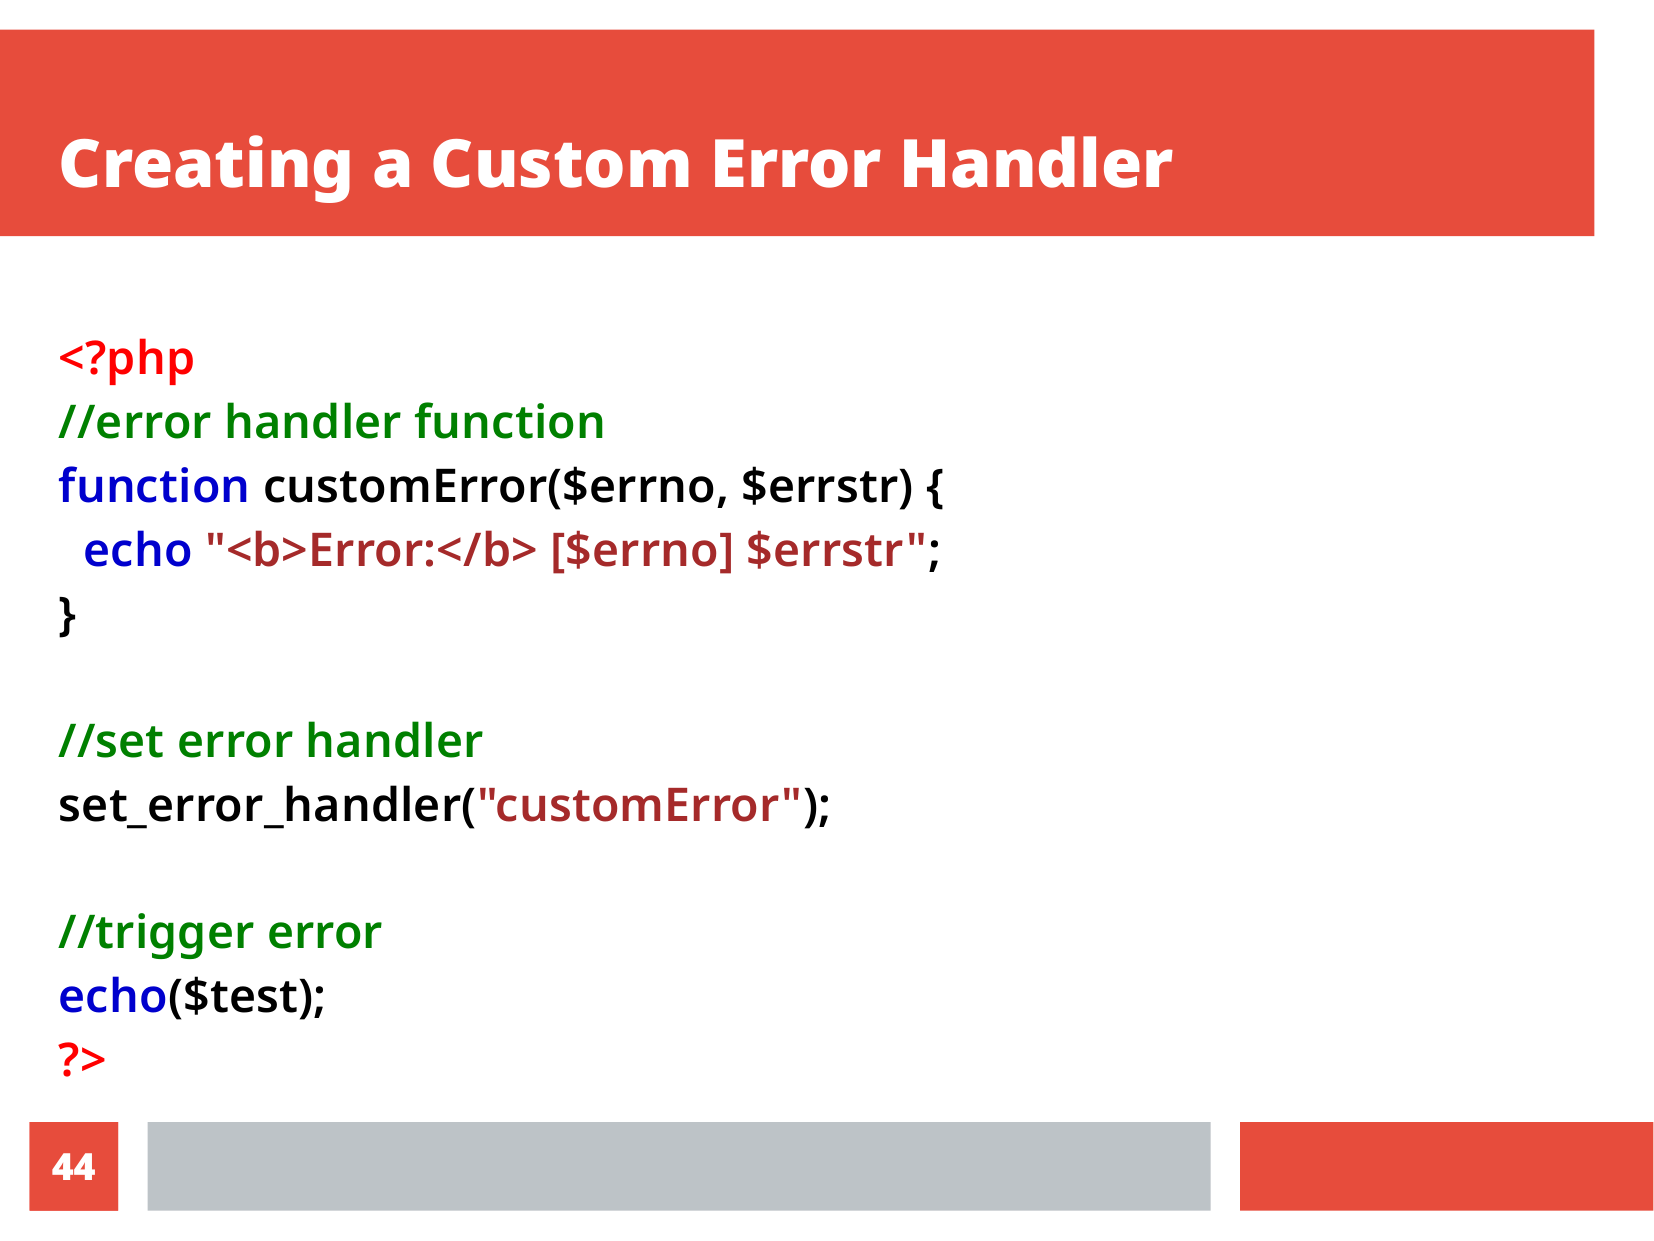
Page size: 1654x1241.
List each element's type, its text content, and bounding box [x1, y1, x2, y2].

list <?php //error handler function function customError($errno, $errstr) { echo "<b>Error:</b> [$errno] $errstr"; } //set error handler set_error_handler("customError"); //trigger error echo($test); ?> [59, 324, 1565, 1093]
title Creating a Custom Error Handler [59, 59, 1595, 207]
